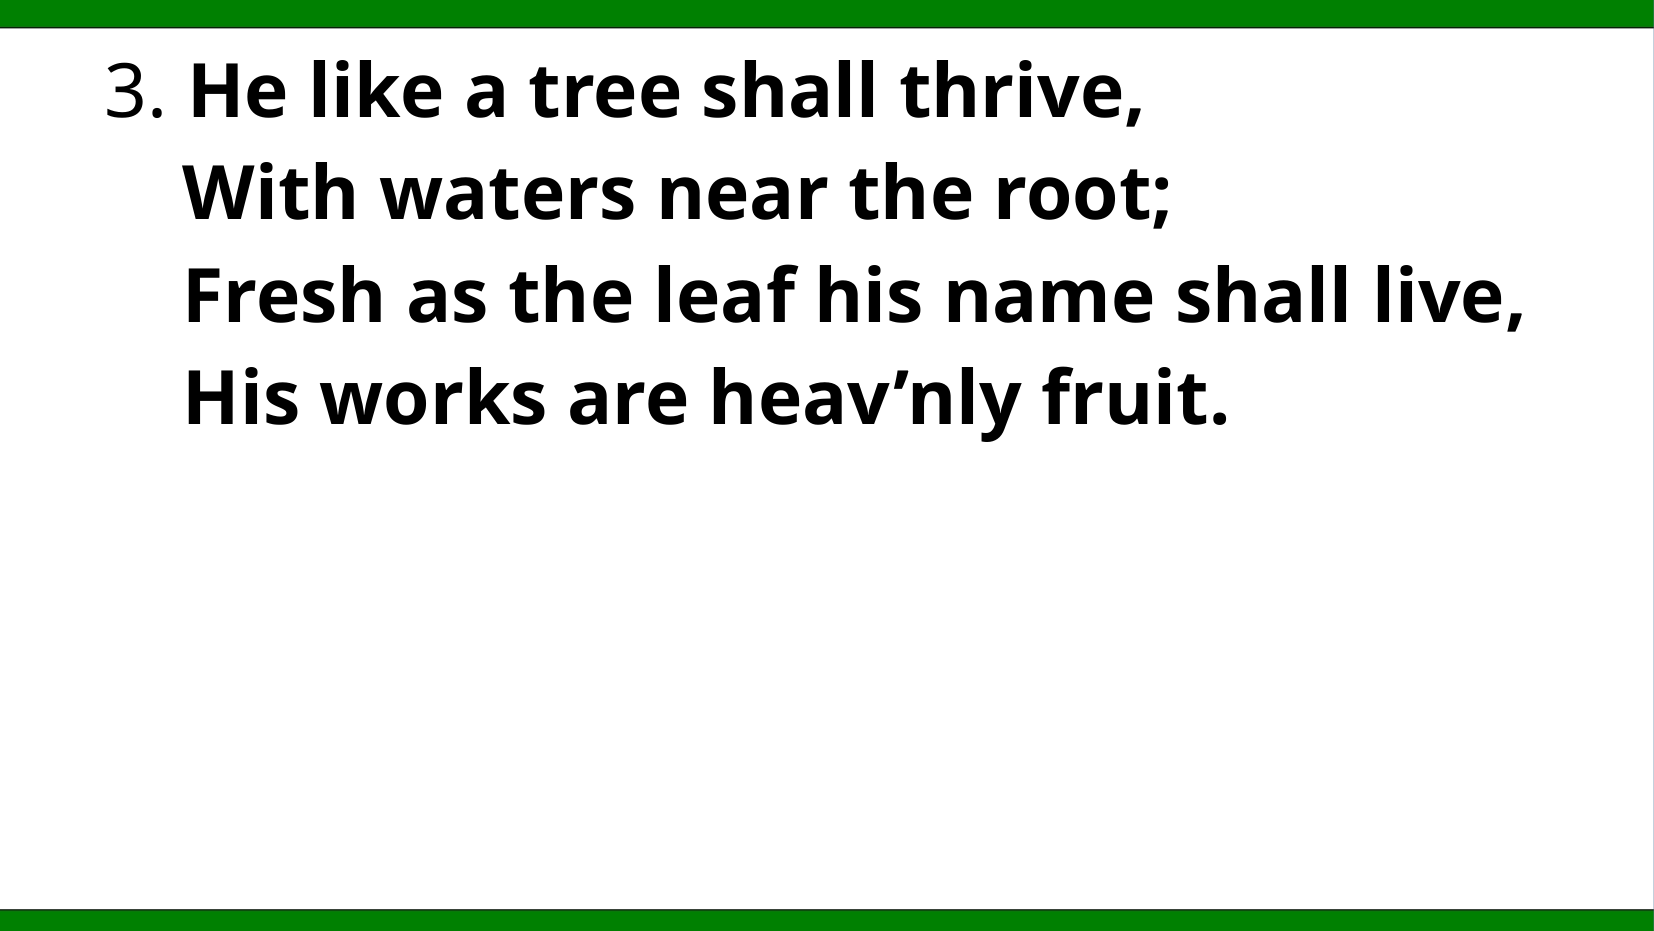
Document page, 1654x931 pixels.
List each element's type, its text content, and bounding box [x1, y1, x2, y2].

text_box 3. He like a tree shall thrive, With waters near the root; Fresh as the leaf his name shall live, His works are heav’nly fruit. [90, 30, 1546, 445]
picture [0, 0, 1654, 931]
